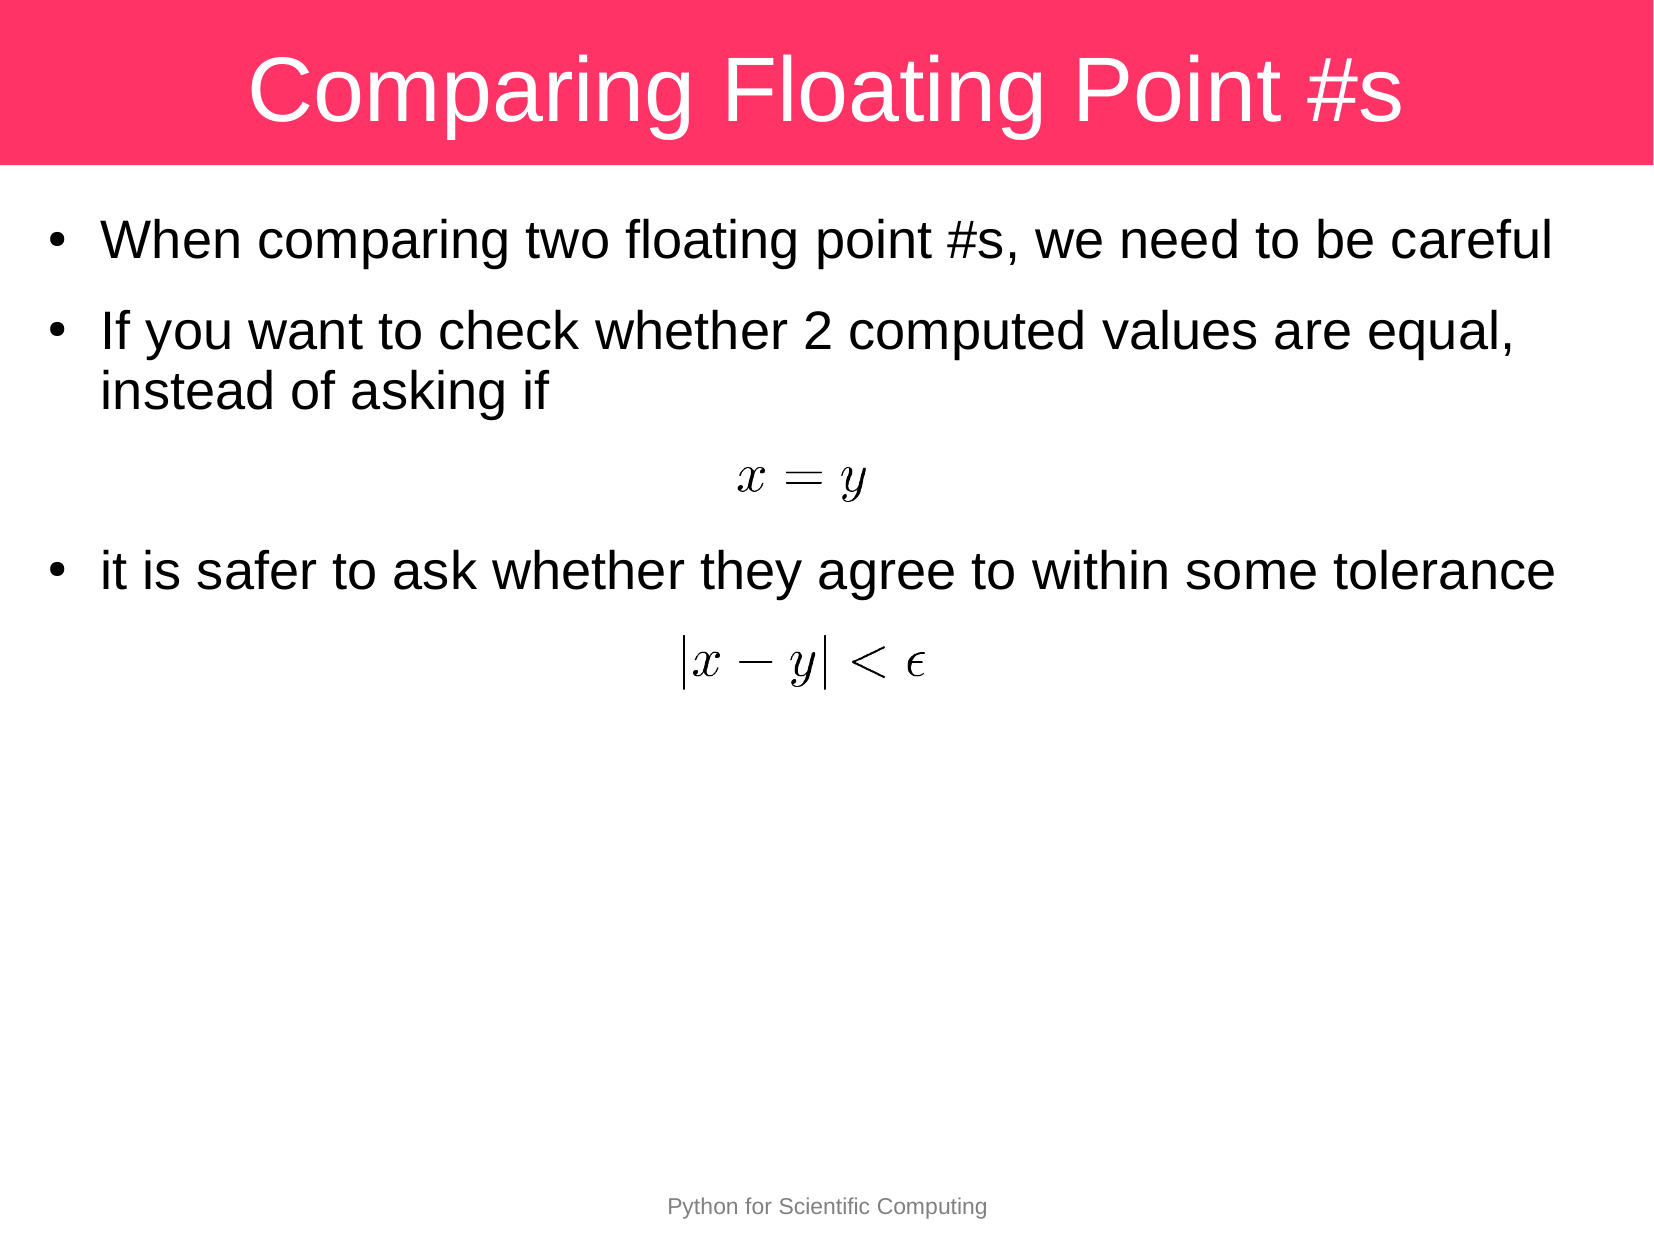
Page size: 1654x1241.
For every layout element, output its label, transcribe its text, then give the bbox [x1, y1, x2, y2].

picture [667, 628, 939, 694]
title Comparing Floating Point #s [82, 31, 1571, 148]
picture [732, 460, 879, 510]
list When comparing two floating point #s, we need to be careful If you want to check whether 2 computed values are equal, instead of asking if it is safer to ask whether they agree to within some tolerance [30, 210, 1621, 1171]
